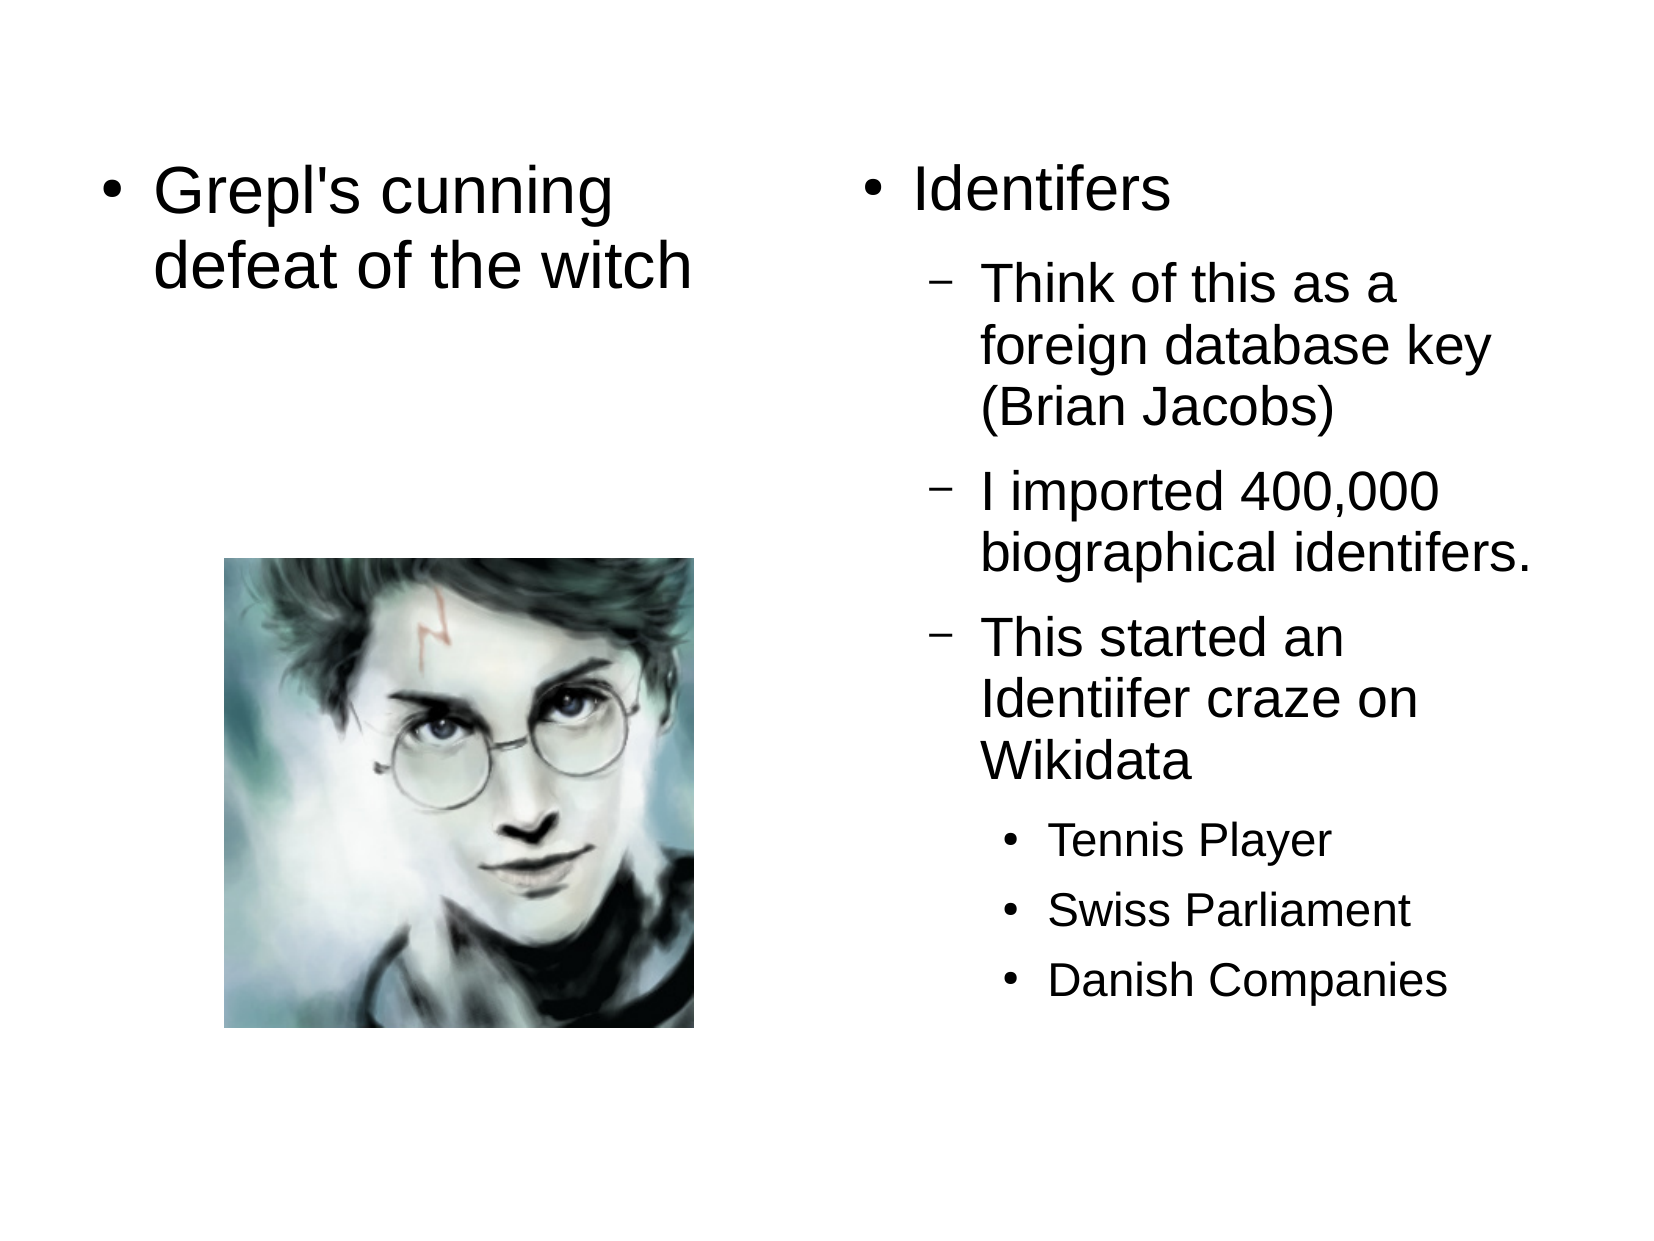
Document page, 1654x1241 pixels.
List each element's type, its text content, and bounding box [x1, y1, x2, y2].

picture [224, 558, 694, 1028]
list Identifers Think of this as a foreign database key (Brian Jacobs) I imported 400,000 biographical identifers. This started an Identiifer craze on Wikidata Tennis Player Swiss Parliament Danish Companies [845, 153, 1572, 1010]
list Grepl's cunning defeat of the witch [82, 153, 809, 1010]
